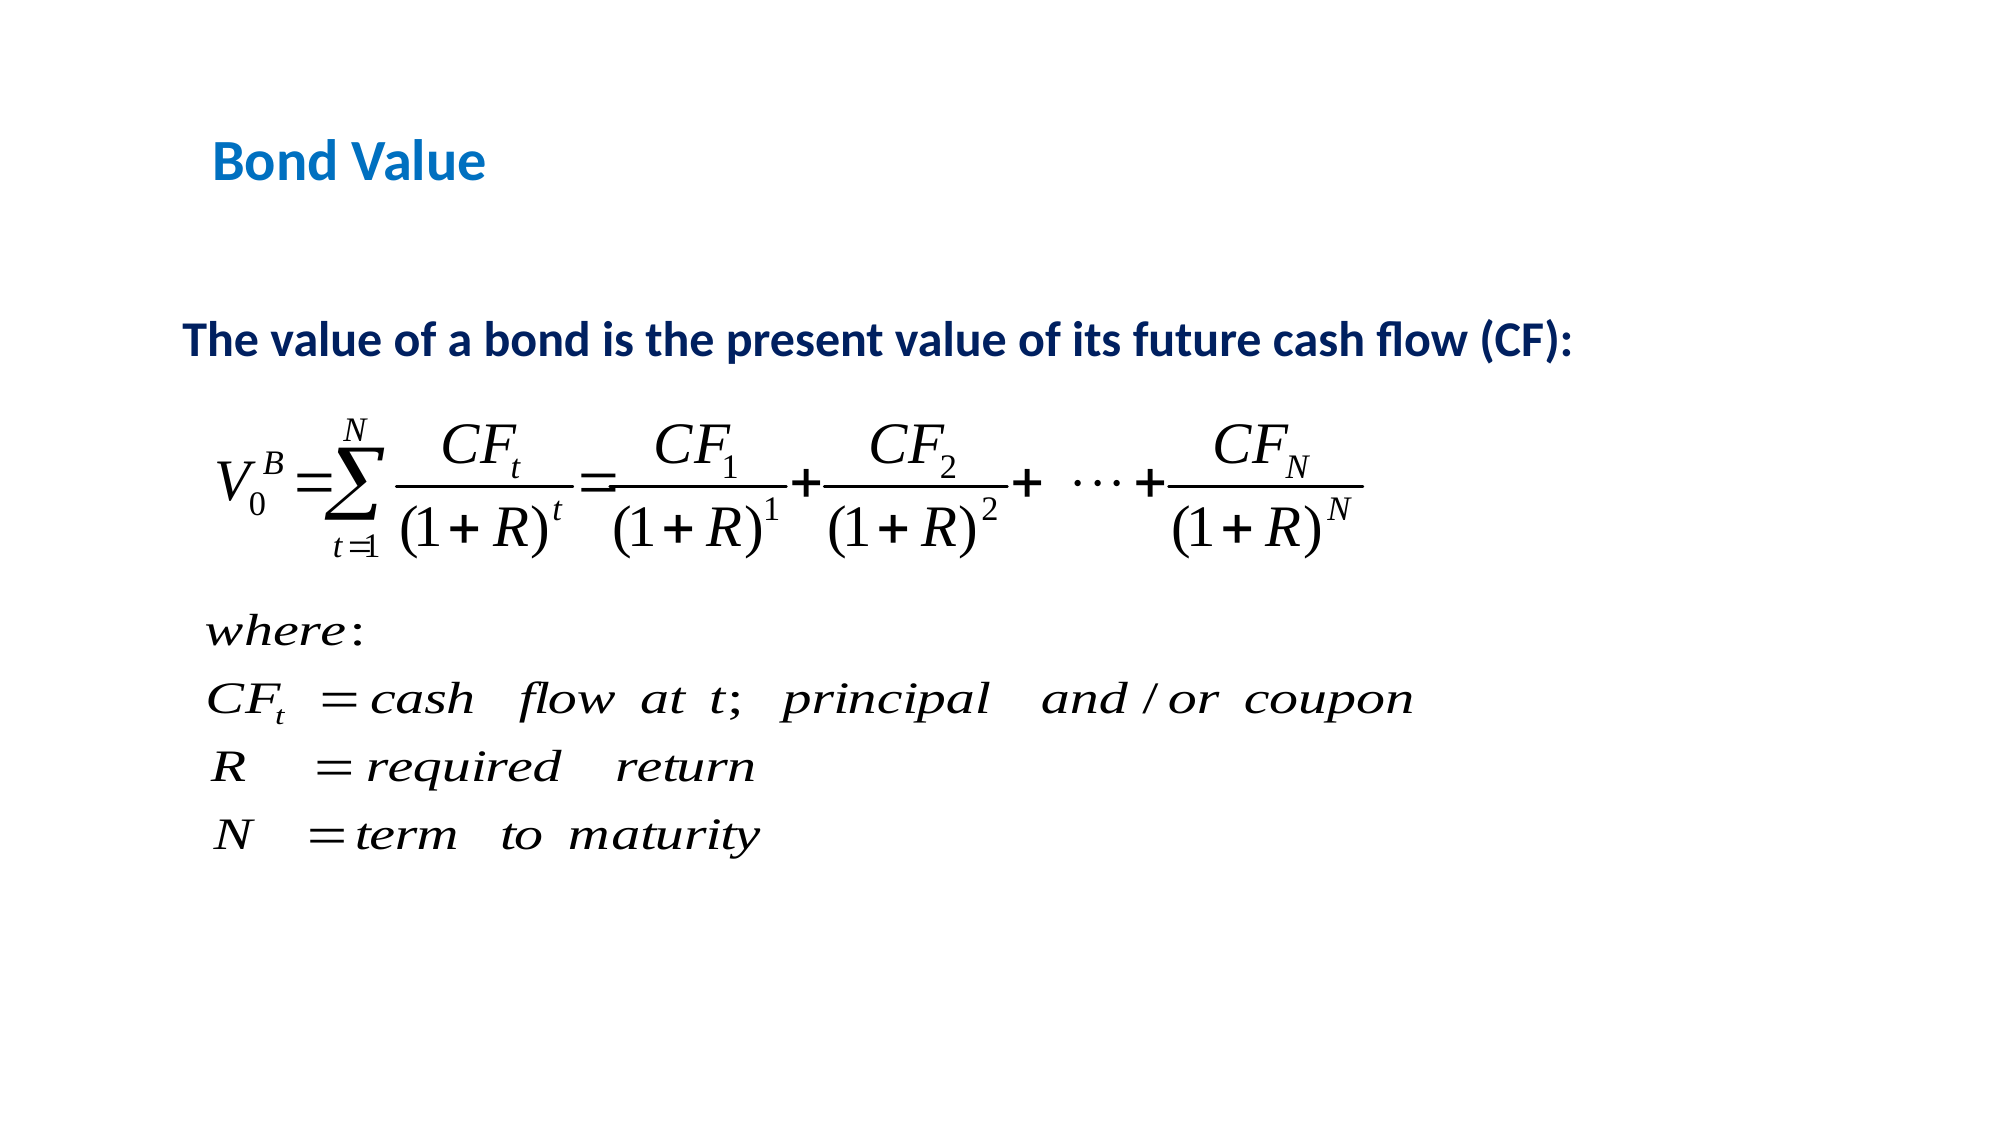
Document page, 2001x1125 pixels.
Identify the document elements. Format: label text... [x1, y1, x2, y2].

list The value of a bond is the present value of its future cash flow (CF): [167, 305, 1674, 841]
text_box Bond Value [197, 114, 1724, 200]
chart [191, 605, 1468, 868]
chart [207, 402, 1381, 570]
